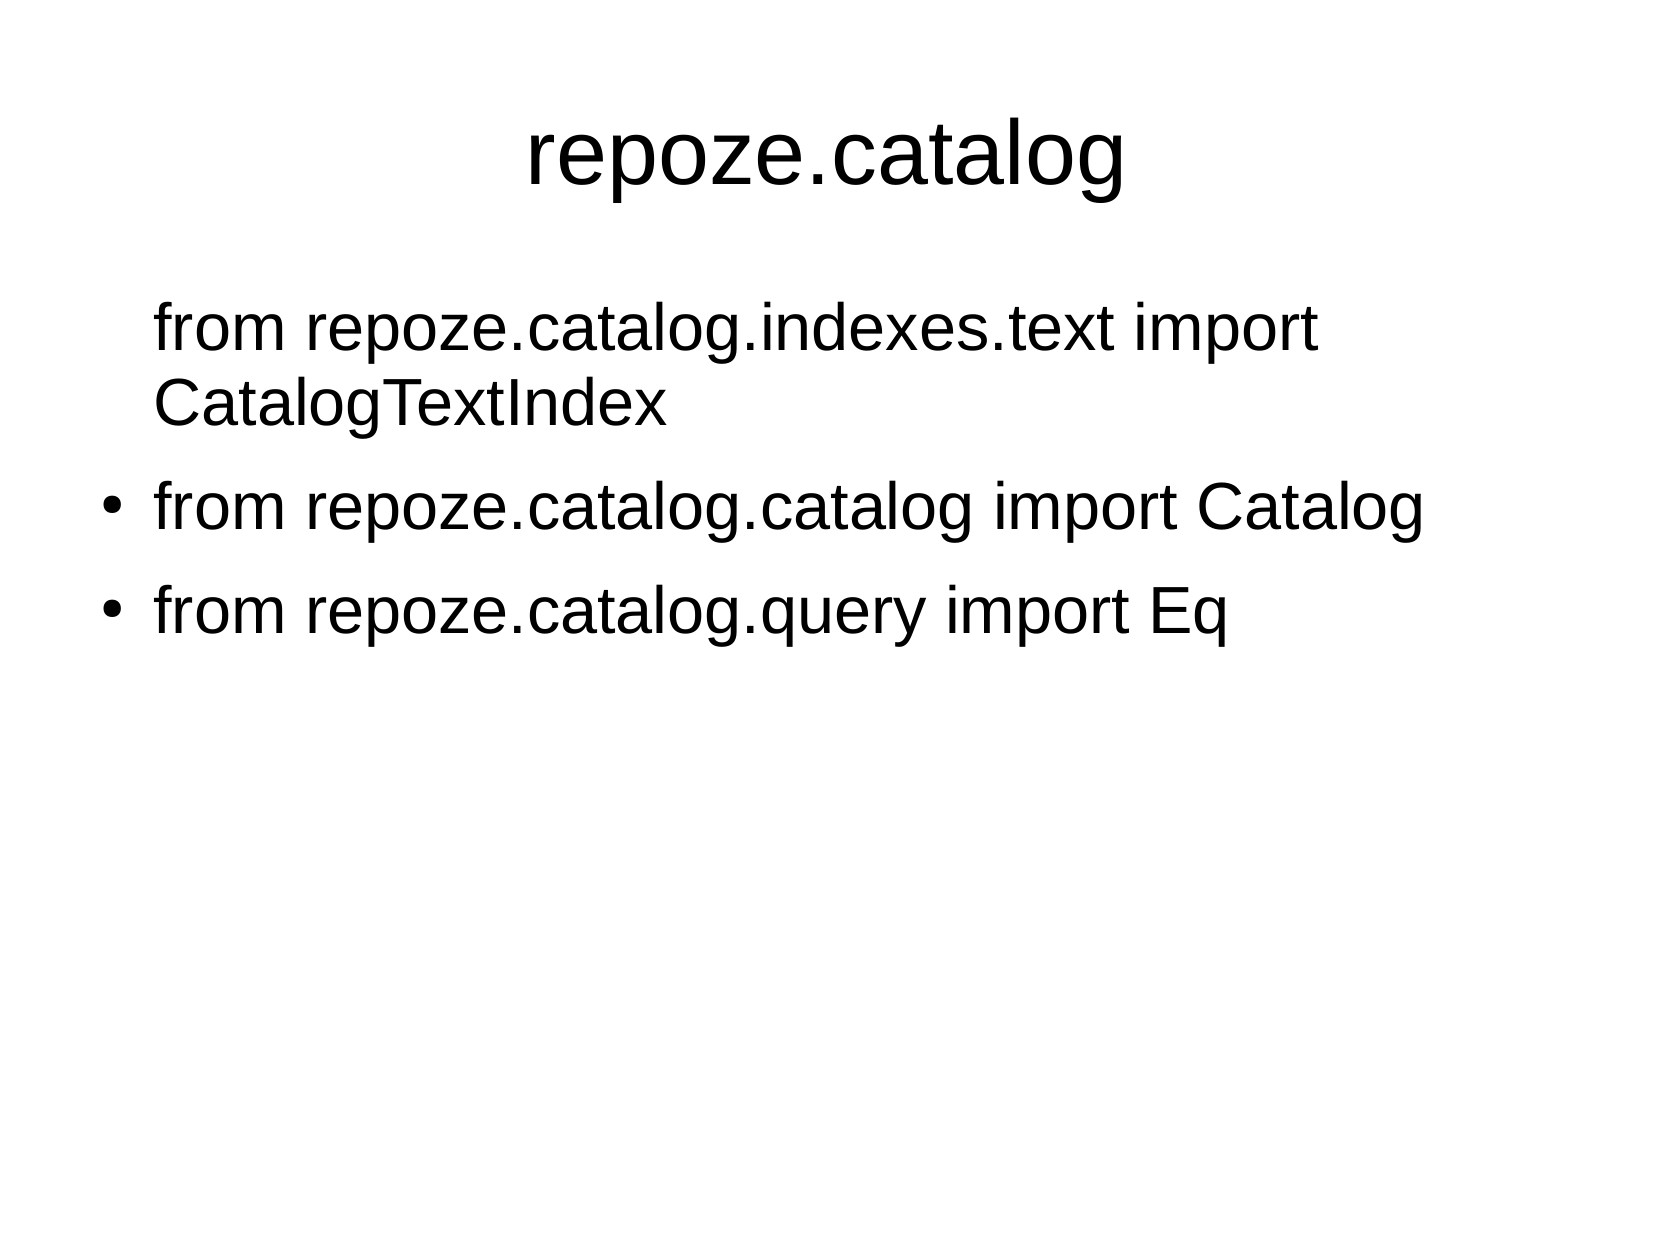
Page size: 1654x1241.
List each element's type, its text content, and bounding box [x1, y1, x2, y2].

list from repoze.catalog.indexes.text import CatalogTextIndex from repoze.catalog.catalog import Catalog from repoze.catalog.query import Eq [82, 290, 1571, 1010]
title repoze.catalog [82, 49, 1571, 257]
